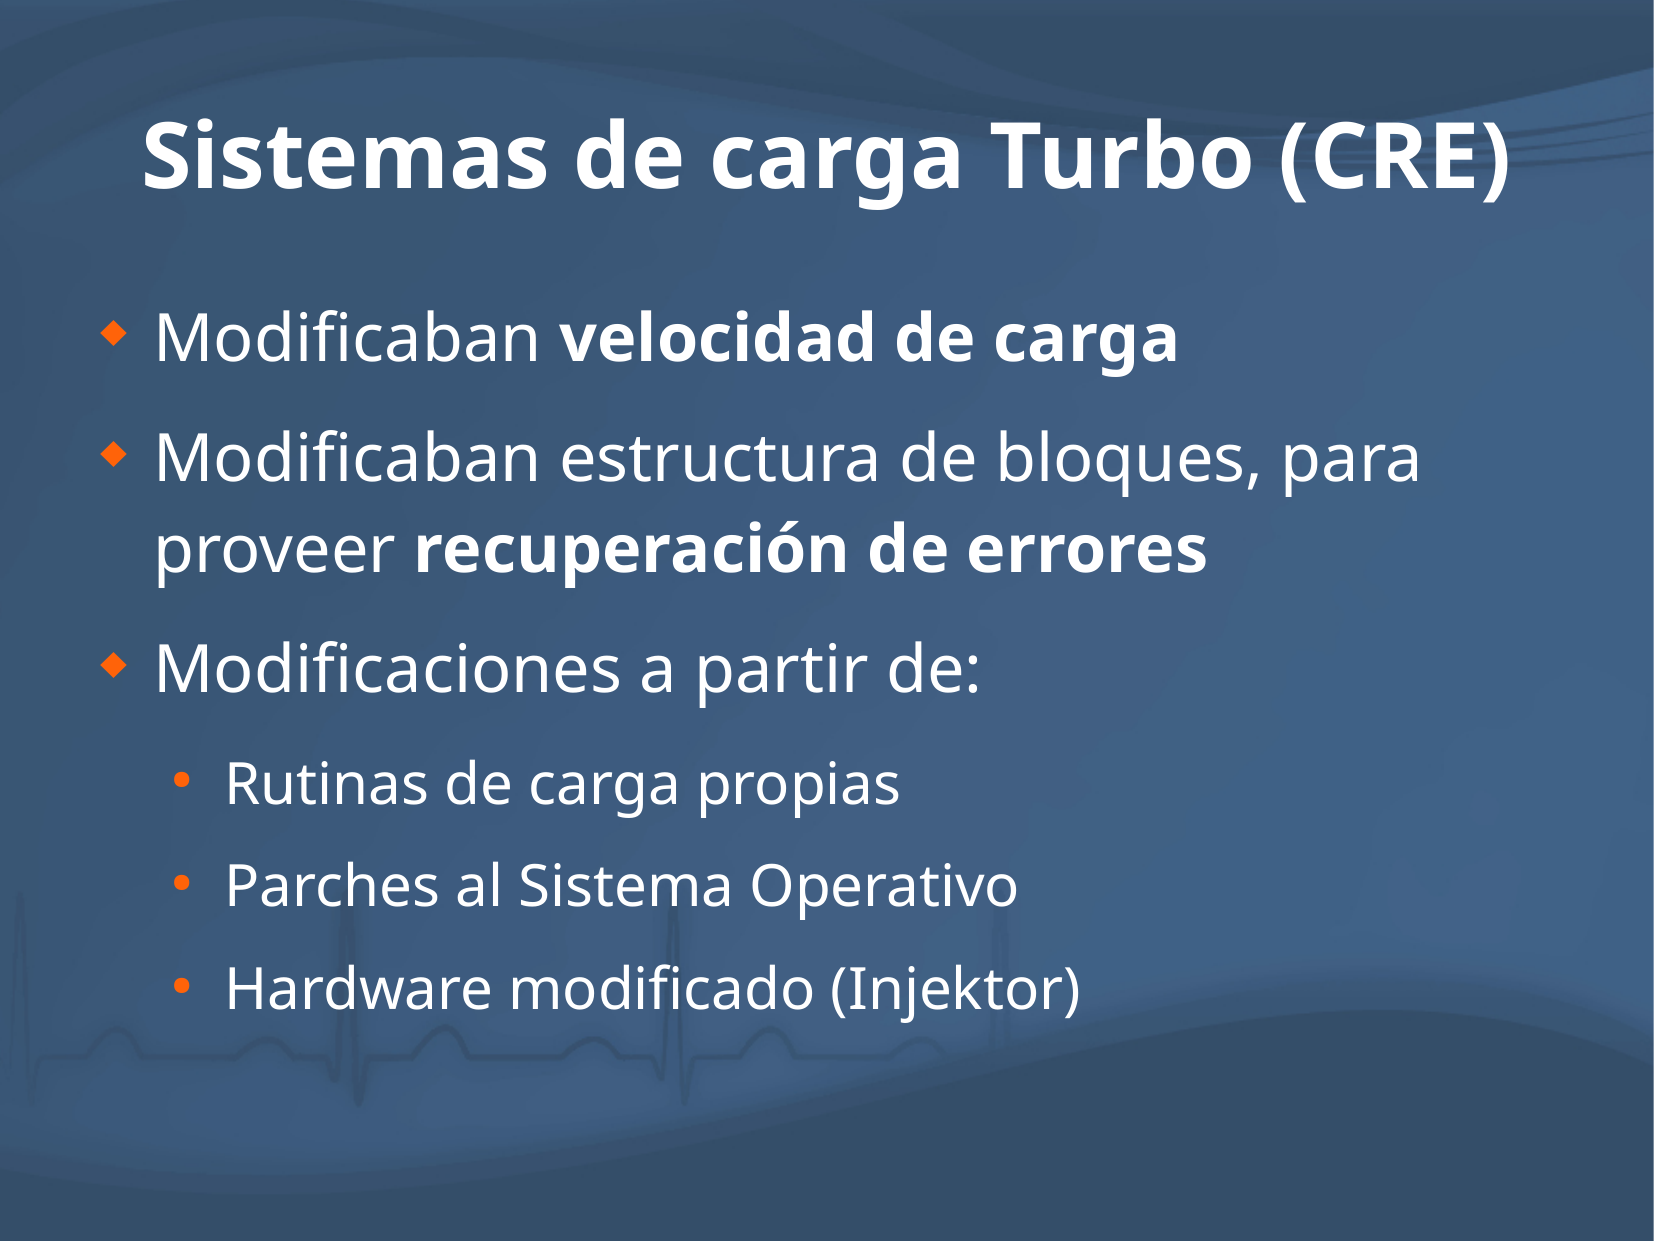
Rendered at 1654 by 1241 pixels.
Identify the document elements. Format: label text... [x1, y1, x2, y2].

title Sistemas de carga Turbo (CRE) [82, 56, 1571, 250]
list Modificaban velocidad de carga Modificaban estructura de bloques, para proveer recuperación de errores Modificaciones a partir de: Rutinas de carga propias Parches al Sistema Operativo Hardware modificado (Injektor) [82, 290, 1571, 1109]
picture [0, 0, 1654, 1241]
